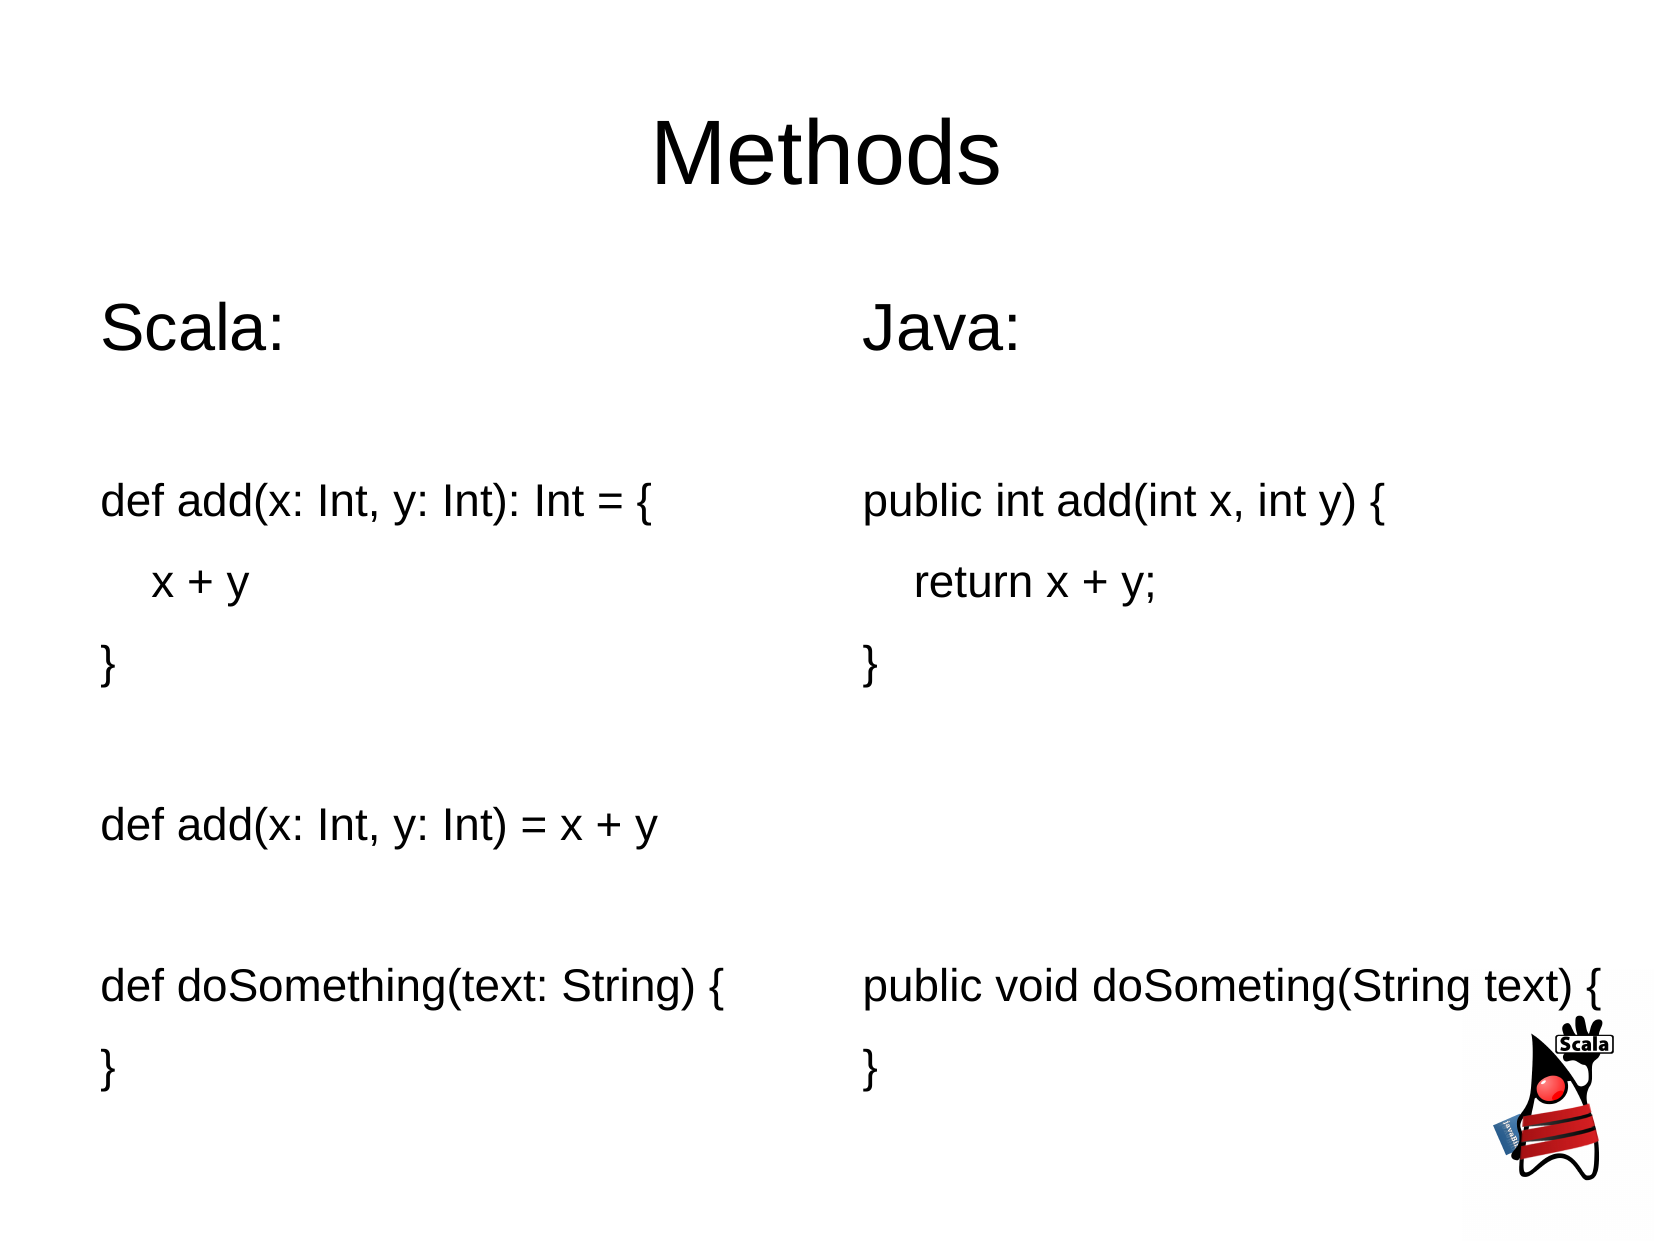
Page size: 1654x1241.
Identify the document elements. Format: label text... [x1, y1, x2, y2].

picture [1462, 1109, 1654, 1241]
list Scala: def add(x: Int, y: Int): Int = { x + y } def add(x: Int, y: Int) = x + y def doSomething(text: String) { } [82, 290, 809, 1109]
title Methods [82, 56, 1571, 250]
list Java: public int add(int x, int y) { return x + y; } public void doSometing(String text) { } [845, 290, 1654, 1109]
